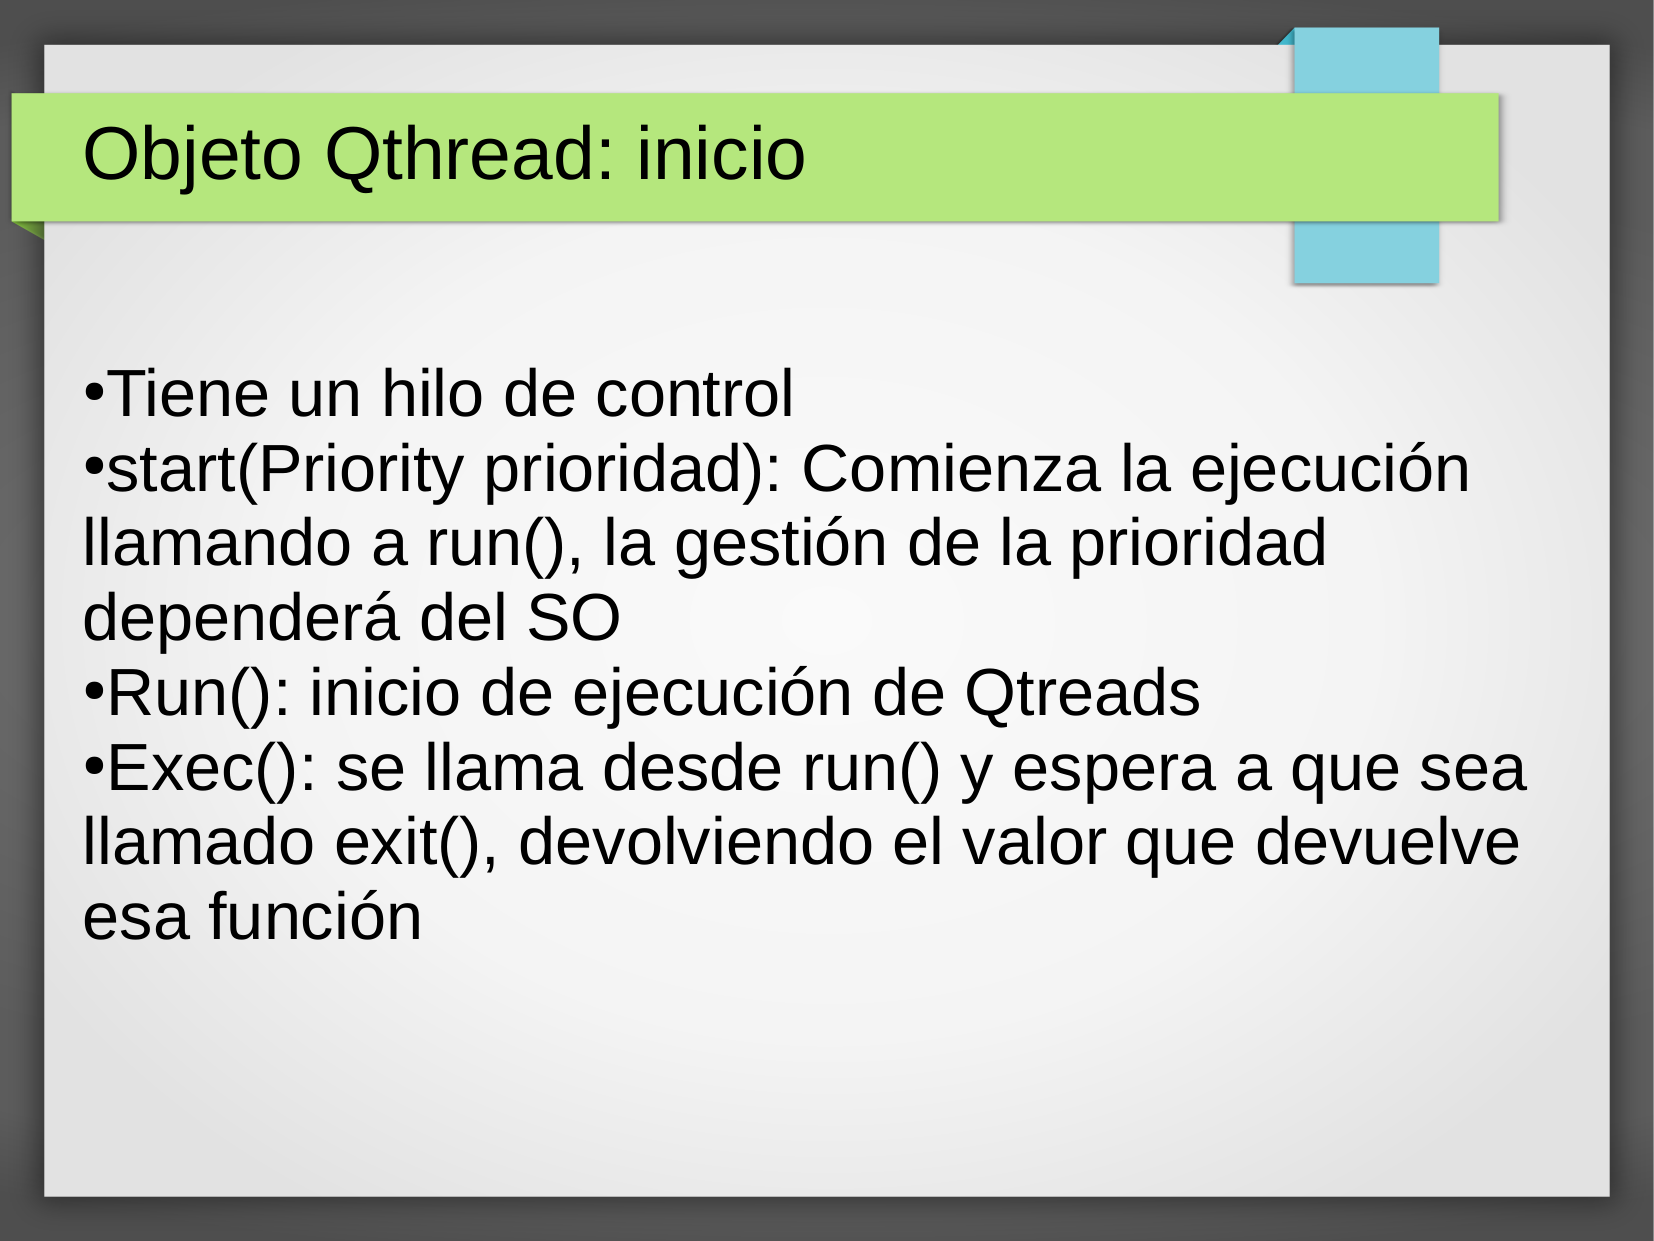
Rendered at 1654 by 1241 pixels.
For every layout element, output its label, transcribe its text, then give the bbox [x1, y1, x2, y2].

title Objeto Qthread: inicio [82, 94, 1264, 213]
subtitle Tiene un hilo de control start(Priority prioridad): Comienza la ejecución llamando a run(), la gestión de la prioridad dependerá del SO Run(): inicio de ejecución de Qtreads Exec(): se llama desde run() y espera a que sea llamado exit(), devolviendo el valor que devuelve esa función [82, 295, 1571, 1015]
picture [0, 0, 1654, 1241]
